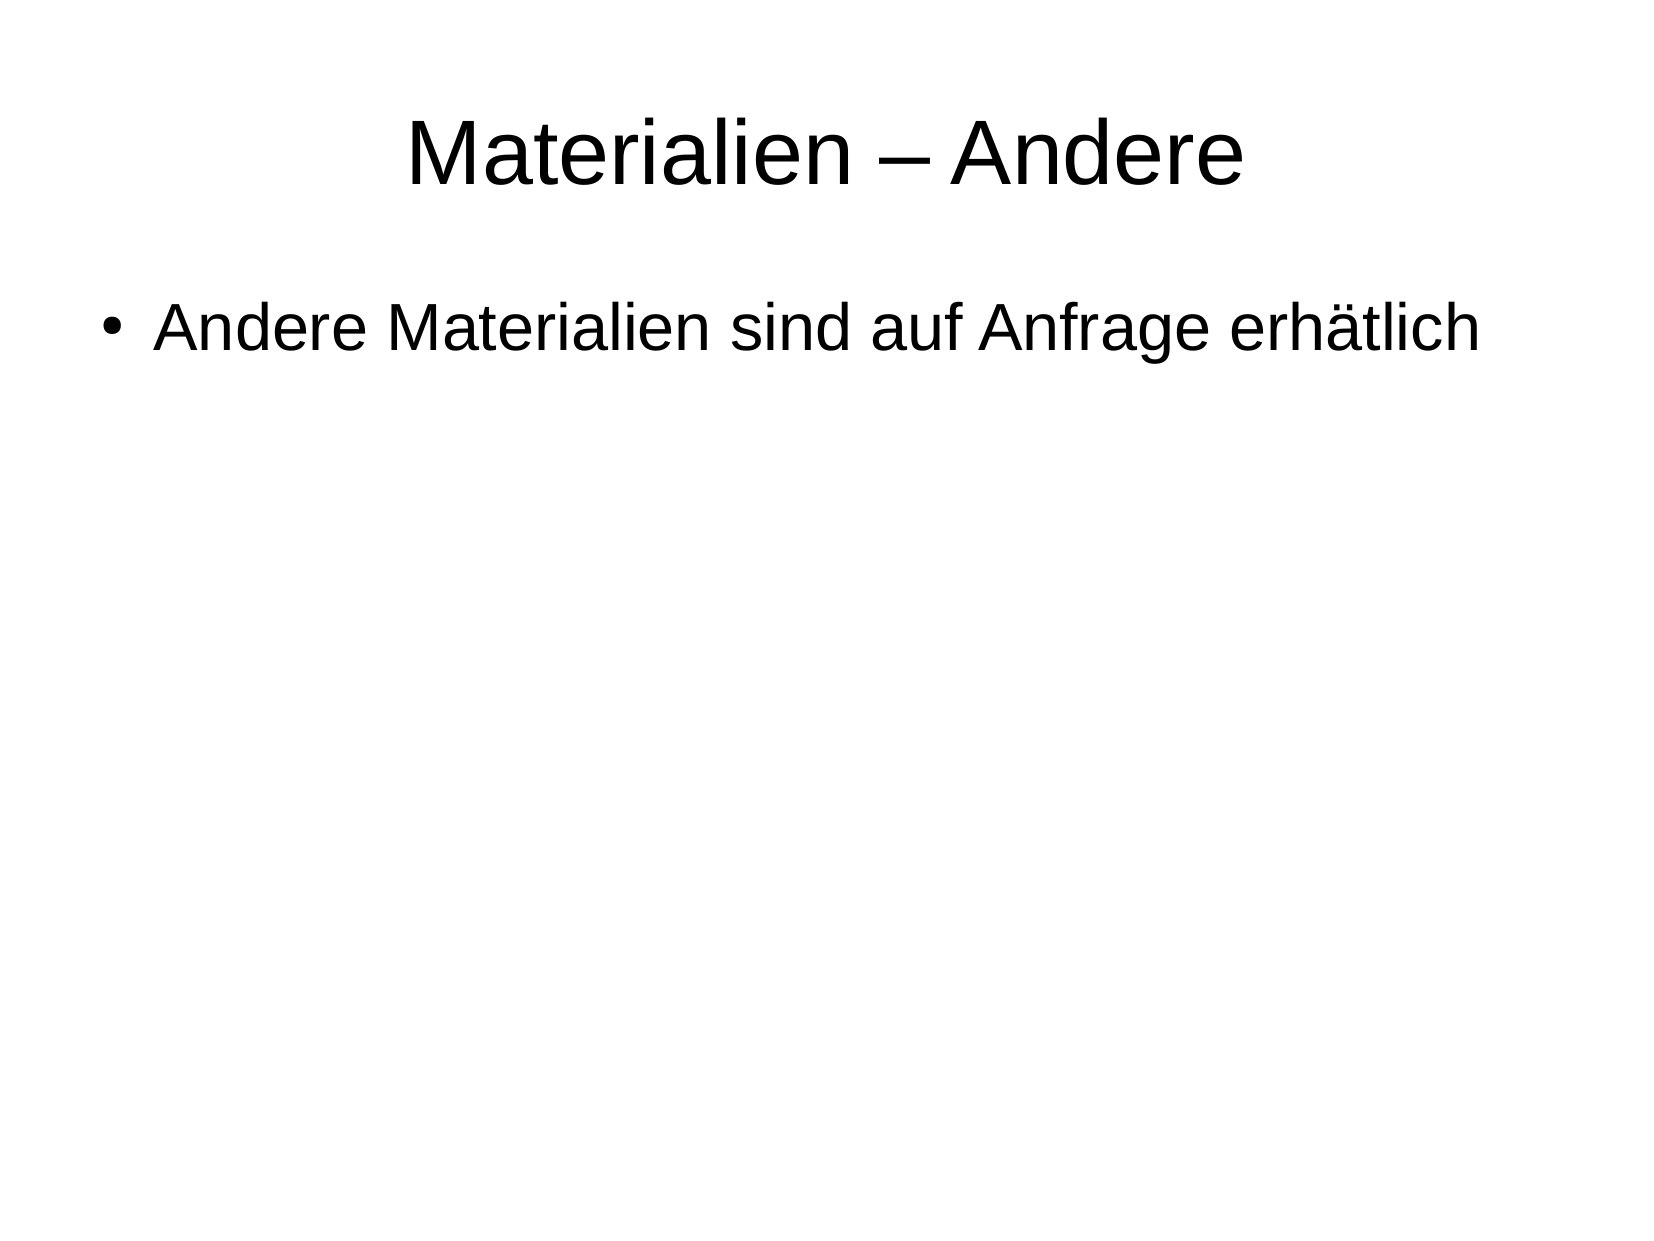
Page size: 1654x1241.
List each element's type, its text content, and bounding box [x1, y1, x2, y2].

list Andere Materialien sind auf Anfrage erhätlich [82, 290, 1571, 1010]
title Materialien – Andere [82, 49, 1571, 257]
